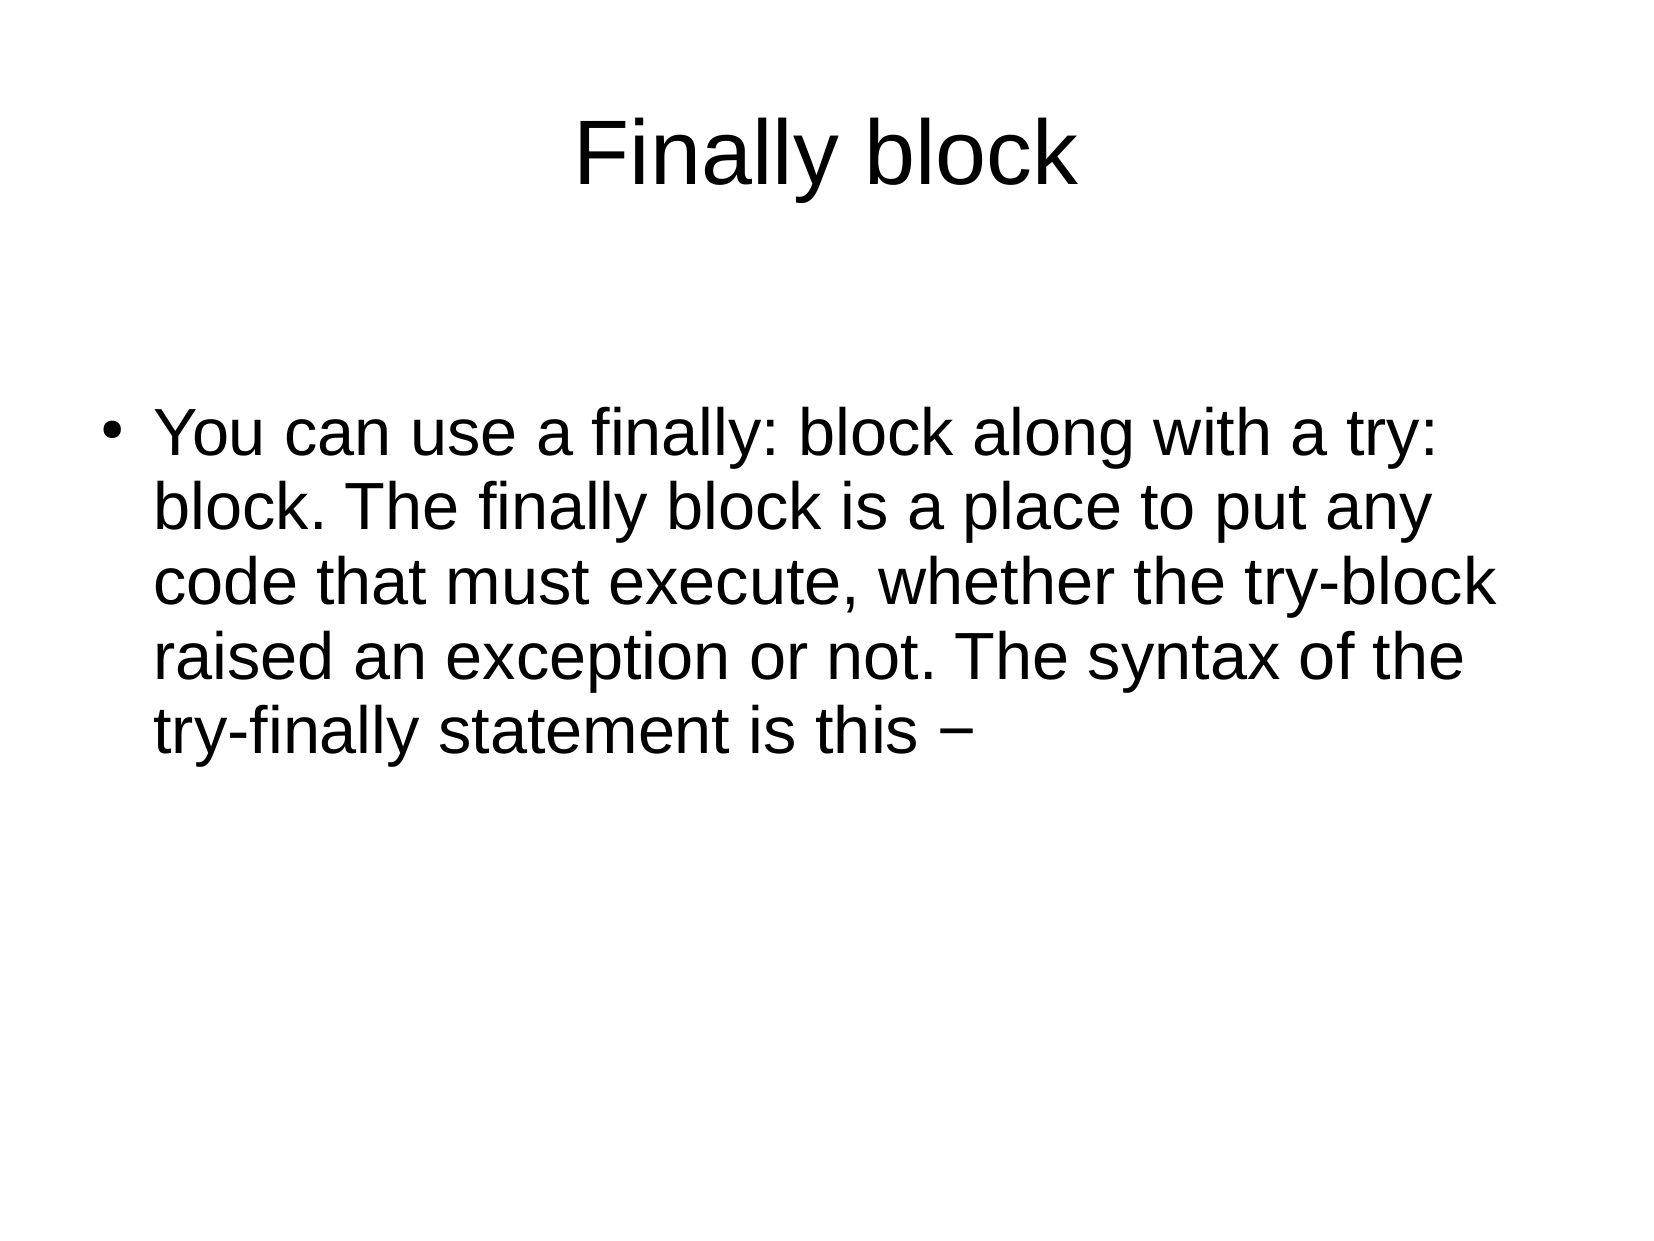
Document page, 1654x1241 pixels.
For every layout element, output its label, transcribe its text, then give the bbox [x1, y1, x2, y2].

title Finally block [82, 49, 1571, 257]
list You can use a finally: block along with a try: block. The finally block is a place to put any code that must execute, whether the try-block raised an exception or not. The syntax of the try-finally statement is this − [82, 290, 1571, 1010]
